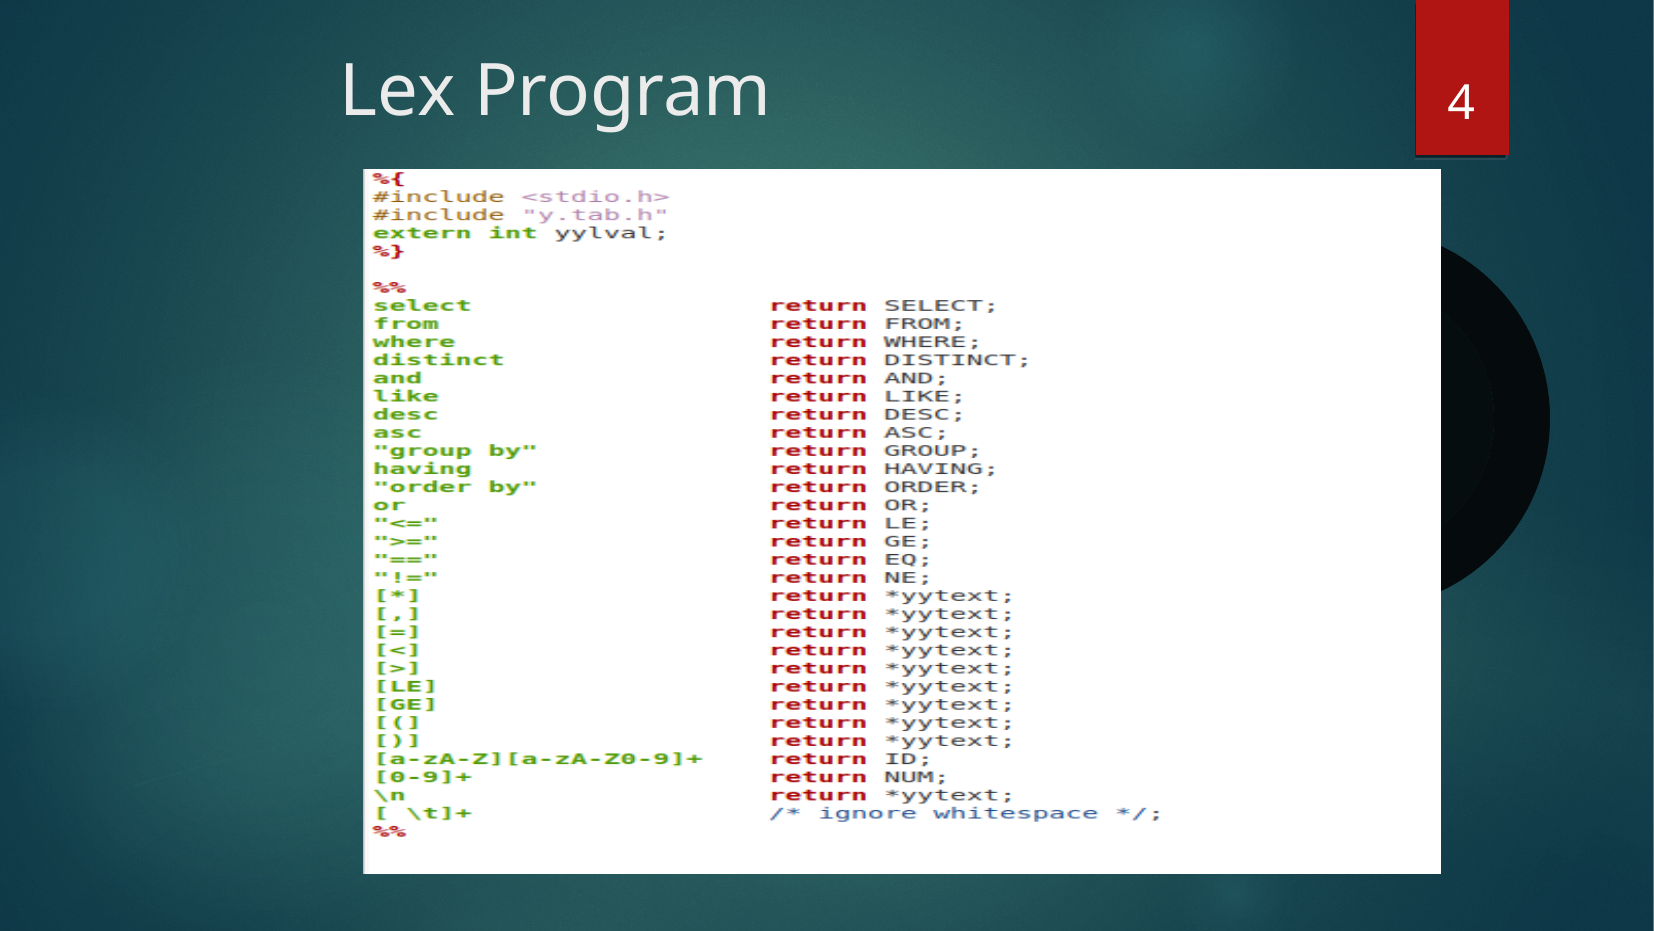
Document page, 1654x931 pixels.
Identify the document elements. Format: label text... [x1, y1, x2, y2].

title Lex Program [324, 35, 1654, 190]
picture [363, 169, 1441, 875]
